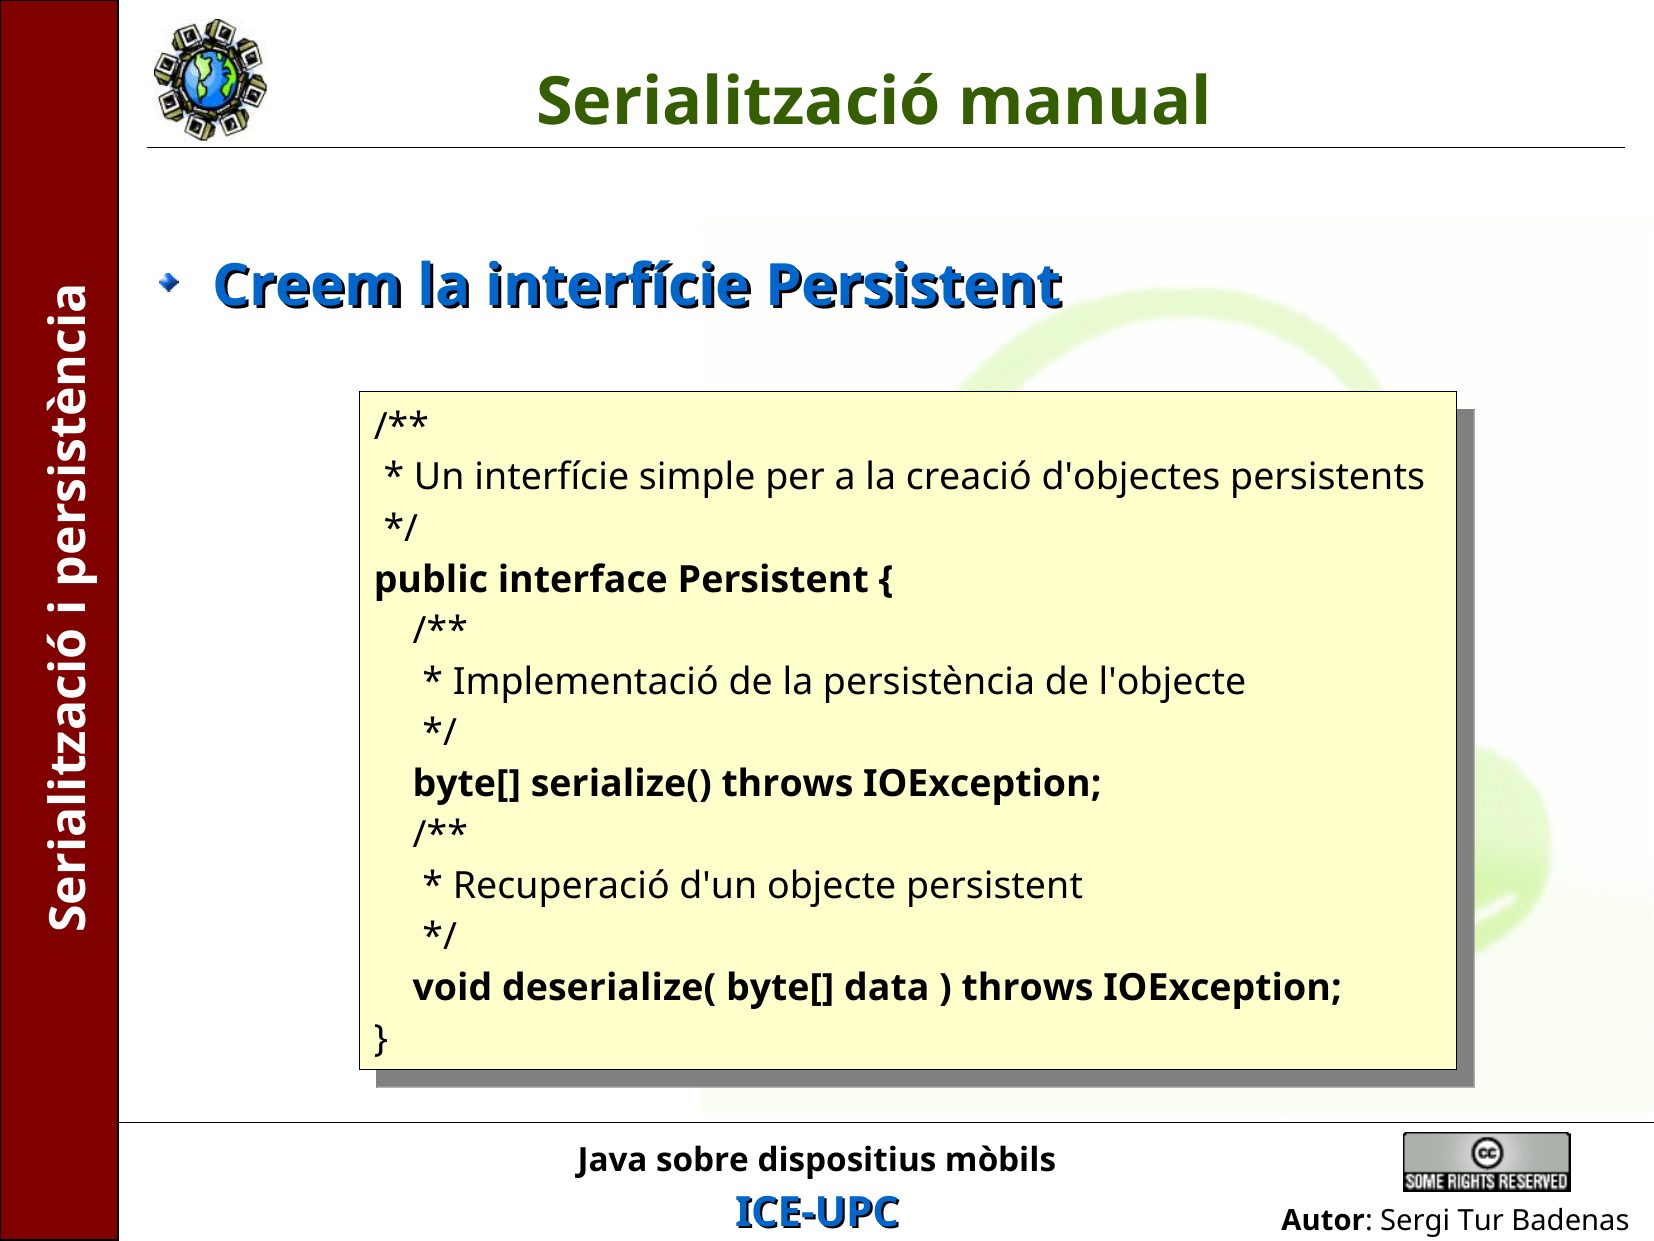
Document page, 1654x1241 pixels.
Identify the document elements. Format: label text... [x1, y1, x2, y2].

picture [700, 217, 1654, 1113]
list Creem la interfície Persistent [141, 242, 1630, 1078]
text_box /** * Un interfície simple per a la creació d'objectes persistents */ public interface Persistent { /** * Implementació de la persistència de l'objecte */ byte[] serialize() throws IOException; /** * Recuperació d'un objecte persistent */ void deserialize( byte[] data ) throws IOException; } [359, 391, 1457, 995]
picture [154, 19, 268, 56]
title Serialització manual [129, 56, 1619, 141]
picture [1403, 1132, 1571, 1192]
